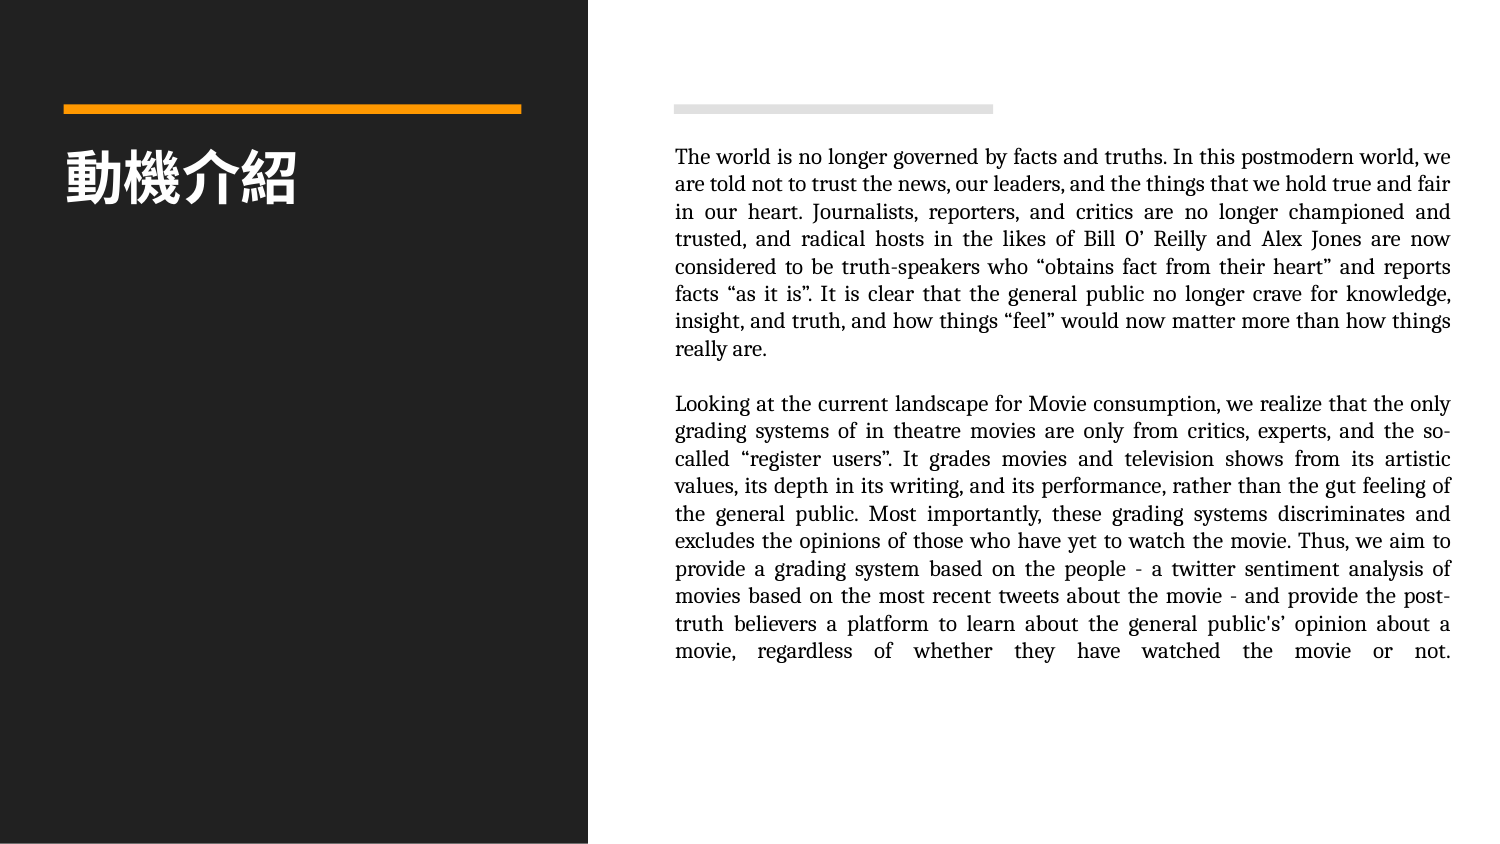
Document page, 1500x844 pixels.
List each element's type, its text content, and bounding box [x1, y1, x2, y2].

list The world is no longer governed by facts and truths. In this postmodern world, we are told not to trust the news, our leaders, and the things that we hold true and fair in our heart. Journalists, reporters, and critics are no longer championed and trusted, and radical hosts in the likes of Bill O’ Reilly and Alex Jones are now considered to be truth-speakers who “obtains fact from their heart” and reports facts “as it is”. It is clear that the general public no longer crave for knowledge, insight, and truth, and how things “feel” would now matter more than how things really are. Looking at the current landscape for Movie consumption, we realize that the only grading systems of in theatre movies are only from critics, experts, and the so-called “register users”. It grades movies and television shows from its artistic values, its depth in its writing, and its performance, rather than the gut feeling of the general public. Most importantly, these grading systems discriminates and excludes the opinions of those who have yet to watch the movie. Thus, we aim to provide a grading system based on the people - a twitter sentiment analysis of movies based on the most recent tweets about the movie - and provide the post-truth believers a platform to learn about the general public's’ opinion about a movie, regardless of whether they have watched the movie or not. [659, 126, 1467, 796]
title 動機介紹 [50, 126, 521, 743]
